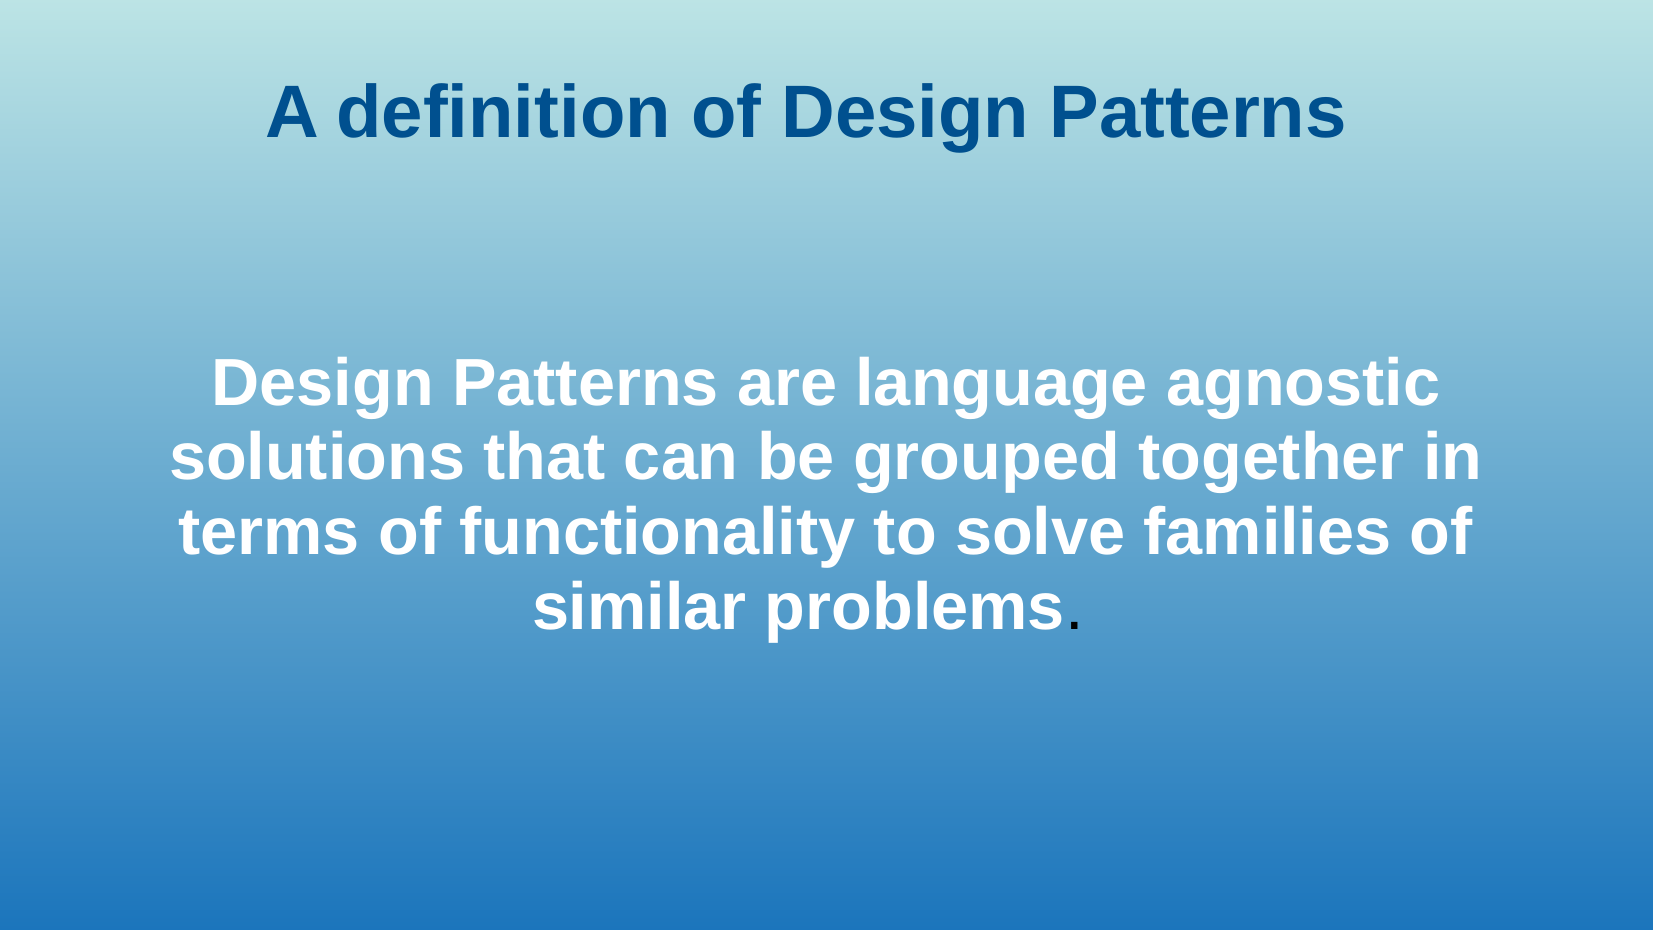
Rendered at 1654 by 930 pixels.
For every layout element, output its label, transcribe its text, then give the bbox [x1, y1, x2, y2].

subtitle Design Patterns are language agnostic solutions that can be grouped together in terms of functionality to solve families of similar problems. [82, 224, 1571, 764]
title A definition of Design Patterns [82, 35, 1531, 189]
